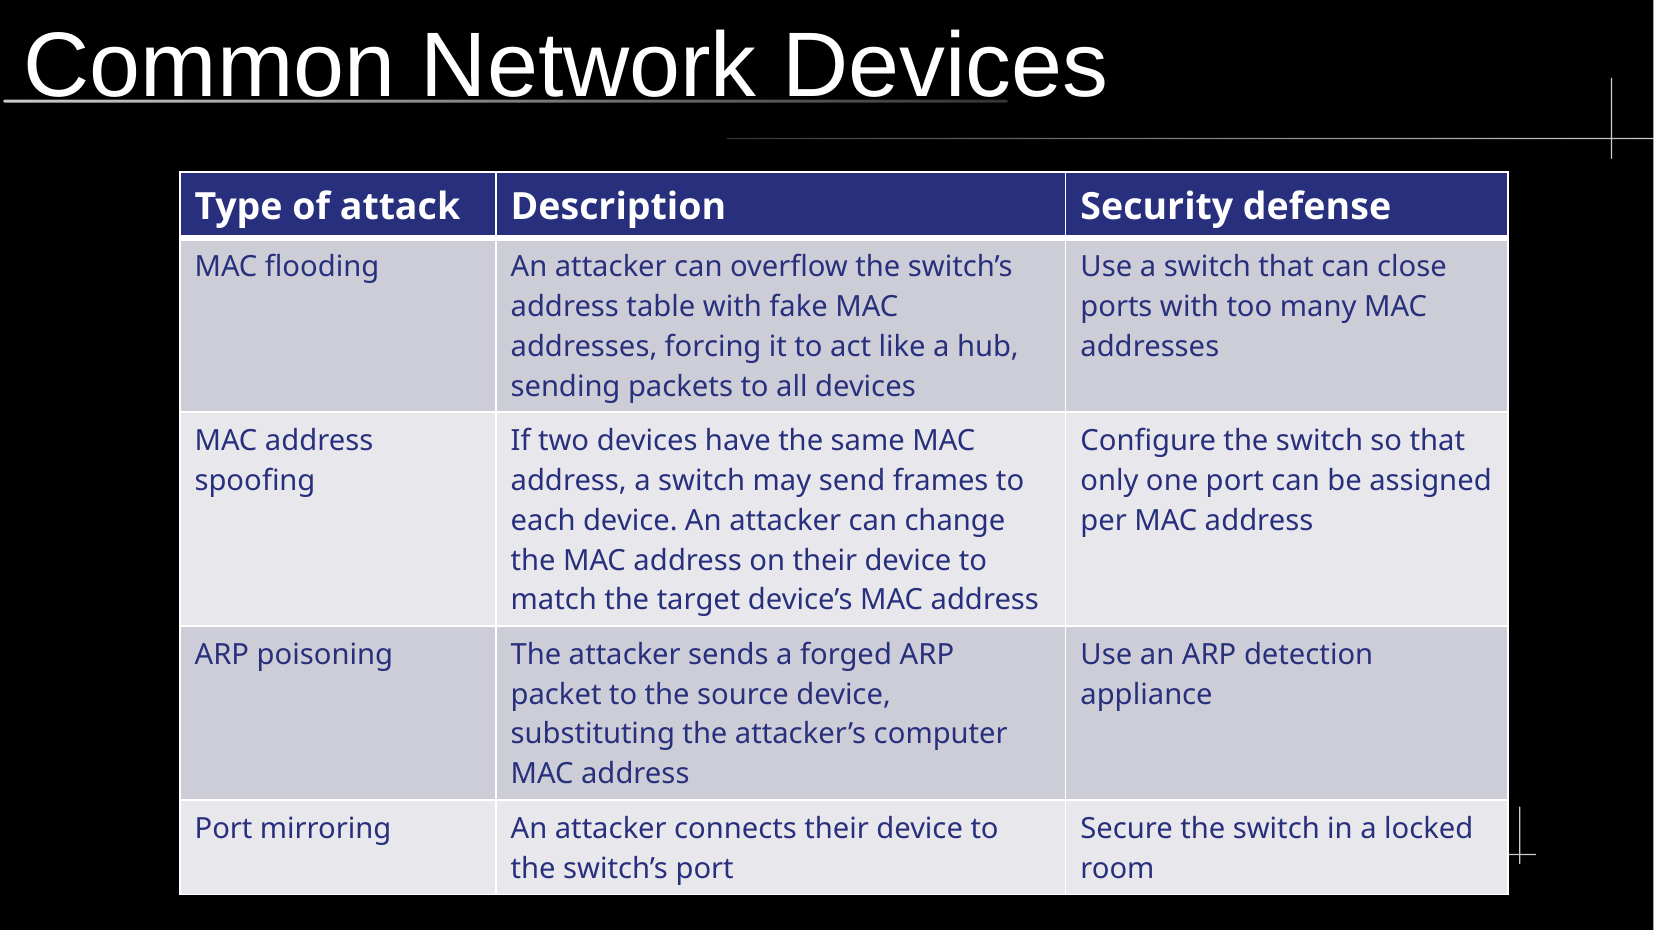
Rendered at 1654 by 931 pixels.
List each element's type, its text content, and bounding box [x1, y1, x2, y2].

table_cell Configure the switch so that only one port can be assigned per MAC address [1066, 413, 1507, 625]
table_cell MAC flooding [181, 241, 495, 411]
table_cell If two devices have the same MAC address, a switch may send frames to each device. An attacker can change the MAC address on their device to match the target device’s MAC address [497, 413, 1065, 625]
table_cell The attacker sends a forged ARP packet to the source device, substituting the attacker’s computer MAC address [497, 627, 1065, 799]
table_header Type of attack [181, 173, 495, 235]
table_cell Use a switch that can close ports with too many MAC addresses [1066, 241, 1507, 411]
table_cell An attacker connects their device to the switch’s port [497, 801, 1065, 894]
table_cell An attacker can overflow the switch’s address table with fake MAC addresses, forcing it to act like a hub, sending packets to all devices [497, 241, 1065, 411]
table_cell Port mirroring [181, 801, 495, 894]
table_header Security defense [1066, 173, 1507, 235]
table_cell MAC address spoofing [181, 413, 495, 625]
title Common Network Devices [23, 11, 1589, 119]
table_cell ARP poisoning [181, 627, 495, 799]
table_cell Use an ARP detection appliance [1066, 627, 1507, 799]
table_cell Secure the switch in a locked room [1066, 801, 1507, 894]
table_header Description [497, 173, 1065, 235]
